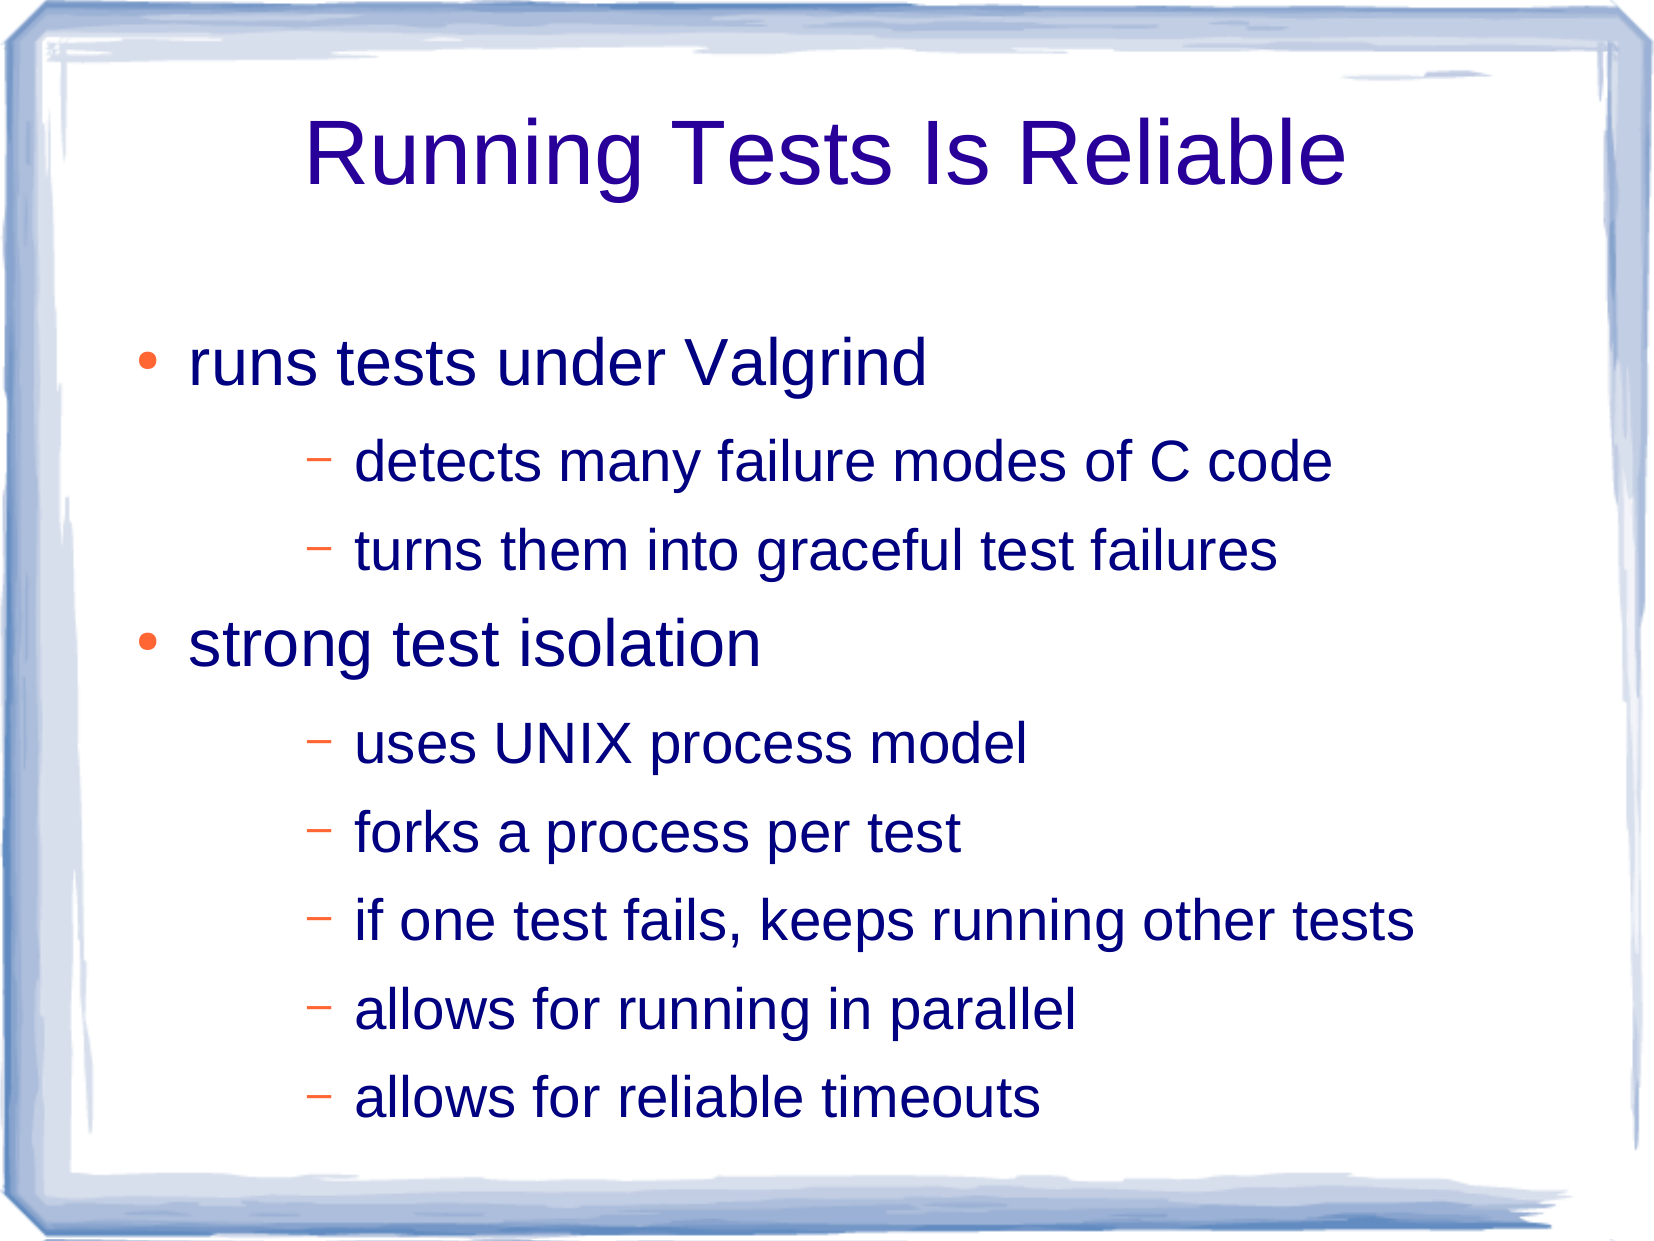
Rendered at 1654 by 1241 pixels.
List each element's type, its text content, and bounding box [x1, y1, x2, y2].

picture [0, 0, 1654, 1241]
title Running Tests Is Reliable [82, 56, 1571, 250]
list runs tests under Valgrind detects many failure modes of C code turns them into graceful test failures strong test isolation uses UNIX process model forks a process per test if one test fails, keeps running other tests allows for running in parallel allows for reliable timeouts [118, 324, 1571, 1131]
